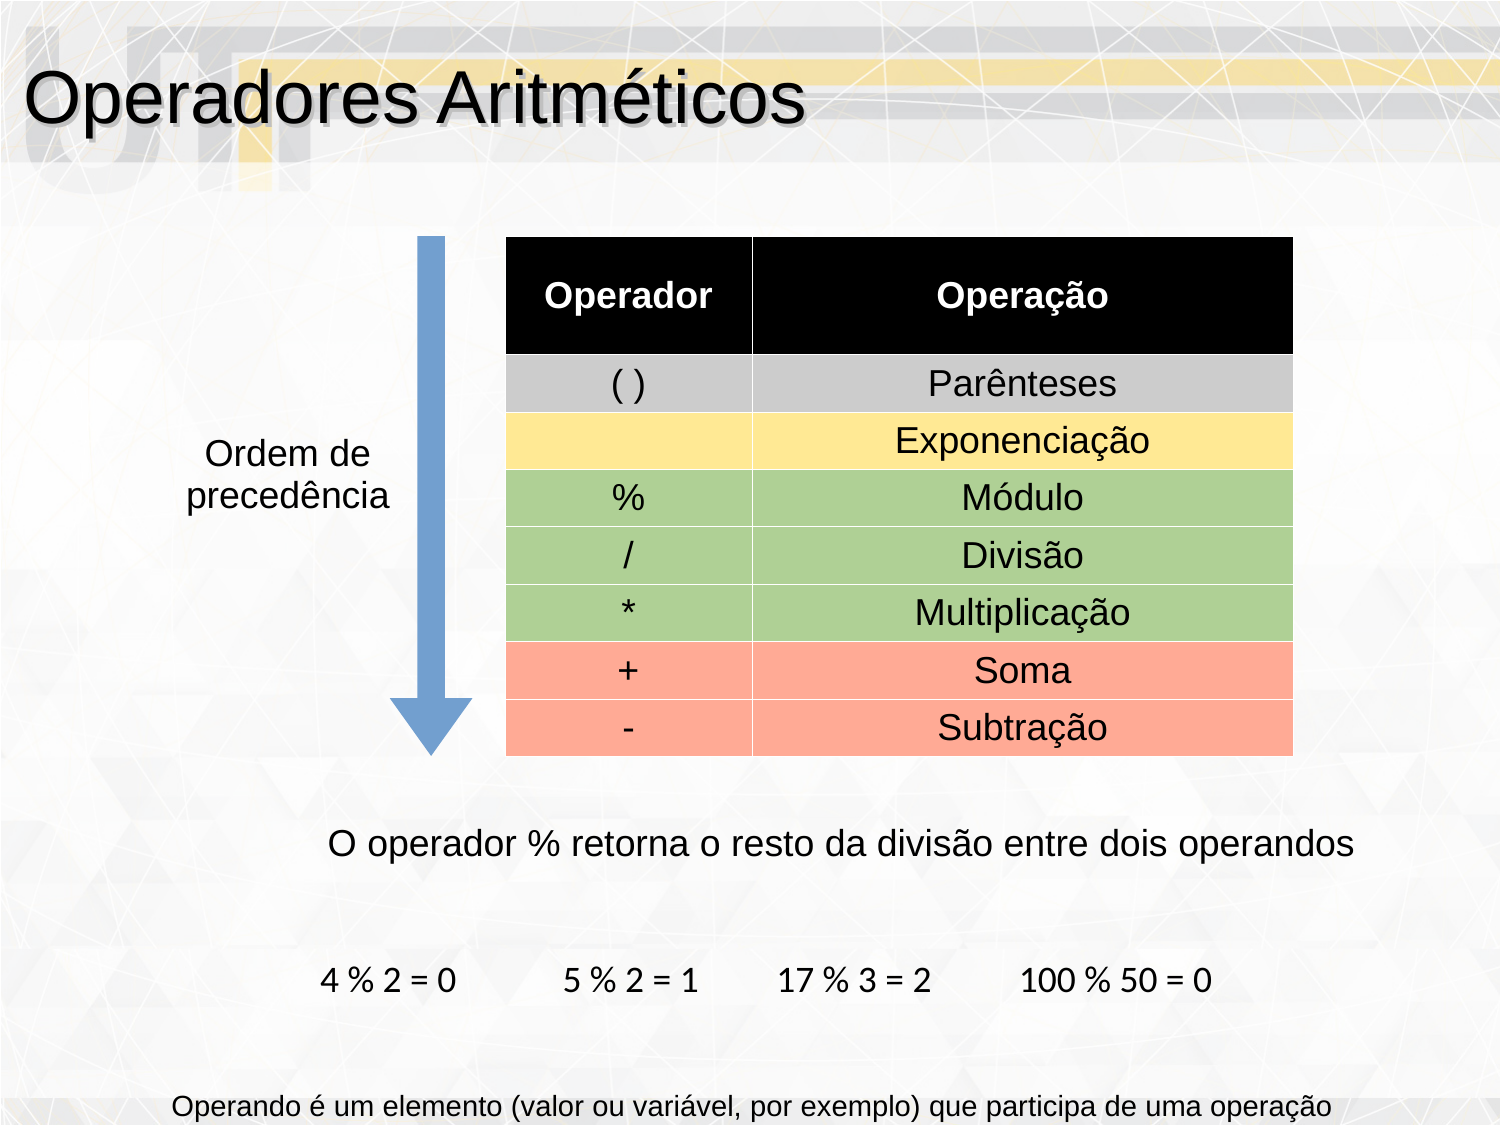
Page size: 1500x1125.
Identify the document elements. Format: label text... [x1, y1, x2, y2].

table_cell [506, 413, 752, 469]
table_cell % [506, 470, 752, 526]
table_cell Subtração [753, 700, 1293, 756]
text_box Ordem de precedência [171, 425, 420, 524]
table_cell Exponenciação [753, 413, 1293, 469]
text_box 17 % 3 = 2 [761, 947, 947, 1008]
table_cell + [506, 642, 752, 699]
table_cell Soma [753, 642, 1293, 699]
table_cell / [506, 527, 752, 584]
table_cell Módulo [753, 470, 1293, 526]
table_header Operação [753, 237, 1293, 354]
table_header Operador [506, 237, 752, 354]
text_box [389, 236, 473, 756]
text_box Operando é um elemento (valor ou variável, por exemplo) que participa de uma operação [156, 1082, 1349, 1125]
title Operadores Aritméticos [23, 18, 1489, 178]
table_cell Multiplicação [753, 585, 1293, 641]
text_box 5 % 2 = 1 [547, 947, 714, 1008]
table_cell Divisão [753, 527, 1293, 584]
table_cell - [506, 700, 752, 756]
text_box 100 % 50 = 0 [1004, 947, 1228, 1008]
table_cell * [506, 585, 752, 641]
text_box O operador % retorna o resto da divisão entre dois operandos [312, 814, 1371, 872]
table_cell ( ) [506, 355, 752, 412]
table_cell F [1, 1, 1500, 1125]
text_box 4 % 2 = 0 [305, 947, 472, 1008]
table_cell Parênteses [753, 355, 1293, 412]
